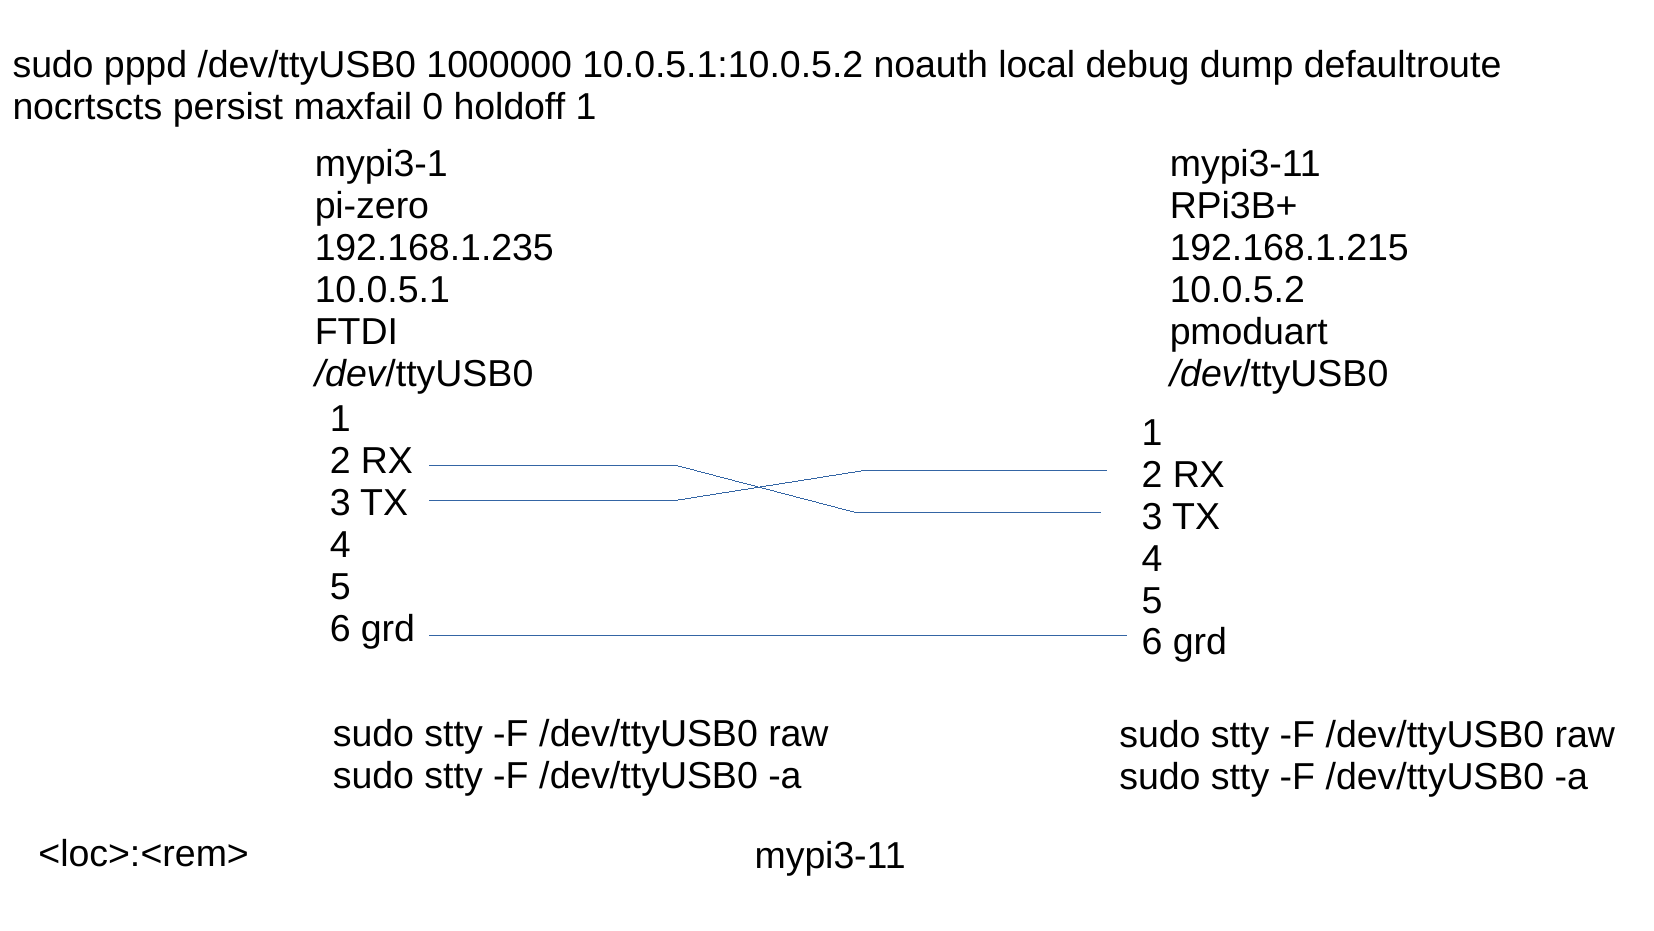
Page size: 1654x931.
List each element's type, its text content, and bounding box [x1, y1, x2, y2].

text_box <loc>:<rem> [23, 825, 264, 882]
text_box sudo stty -F /dev/ttyUSB0 raw sudo stty -F /dev/ttyUSB0 -a [1104, 706, 1631, 806]
text_box 1 2 RX 3 TX 4 5 6 grd [1126, 403, 1242, 671]
text_box mypi3-11 [739, 827, 921, 885]
text_box 1 2 RX 3 TX 4 5 6 grd [315, 390, 430, 657]
text_box mypi3-11 RPi3B+ 192.168.1.215 10.0.5.2 pmoduart /dev/ttyUSB0 [1155, 136, 1456, 402]
text_box sudo pppd /dev/ttyUSB0 1000000 10.0.5.1:10.0.5.2 noauth local debug dump defaultroute nocrtscts persist maxfail 0 holdoff 1 [0, 36, 1654, 136]
text_box mypi3-1 pi-zero 192.168.1.235 10.0.5.1 FTDI /dev/ttyUSB0 [300, 136, 586, 402]
text_box sudo stty -F /dev/ttyUSB0 raw sudo stty -F /dev/ttyUSB0 -a [318, 705, 844, 804]
